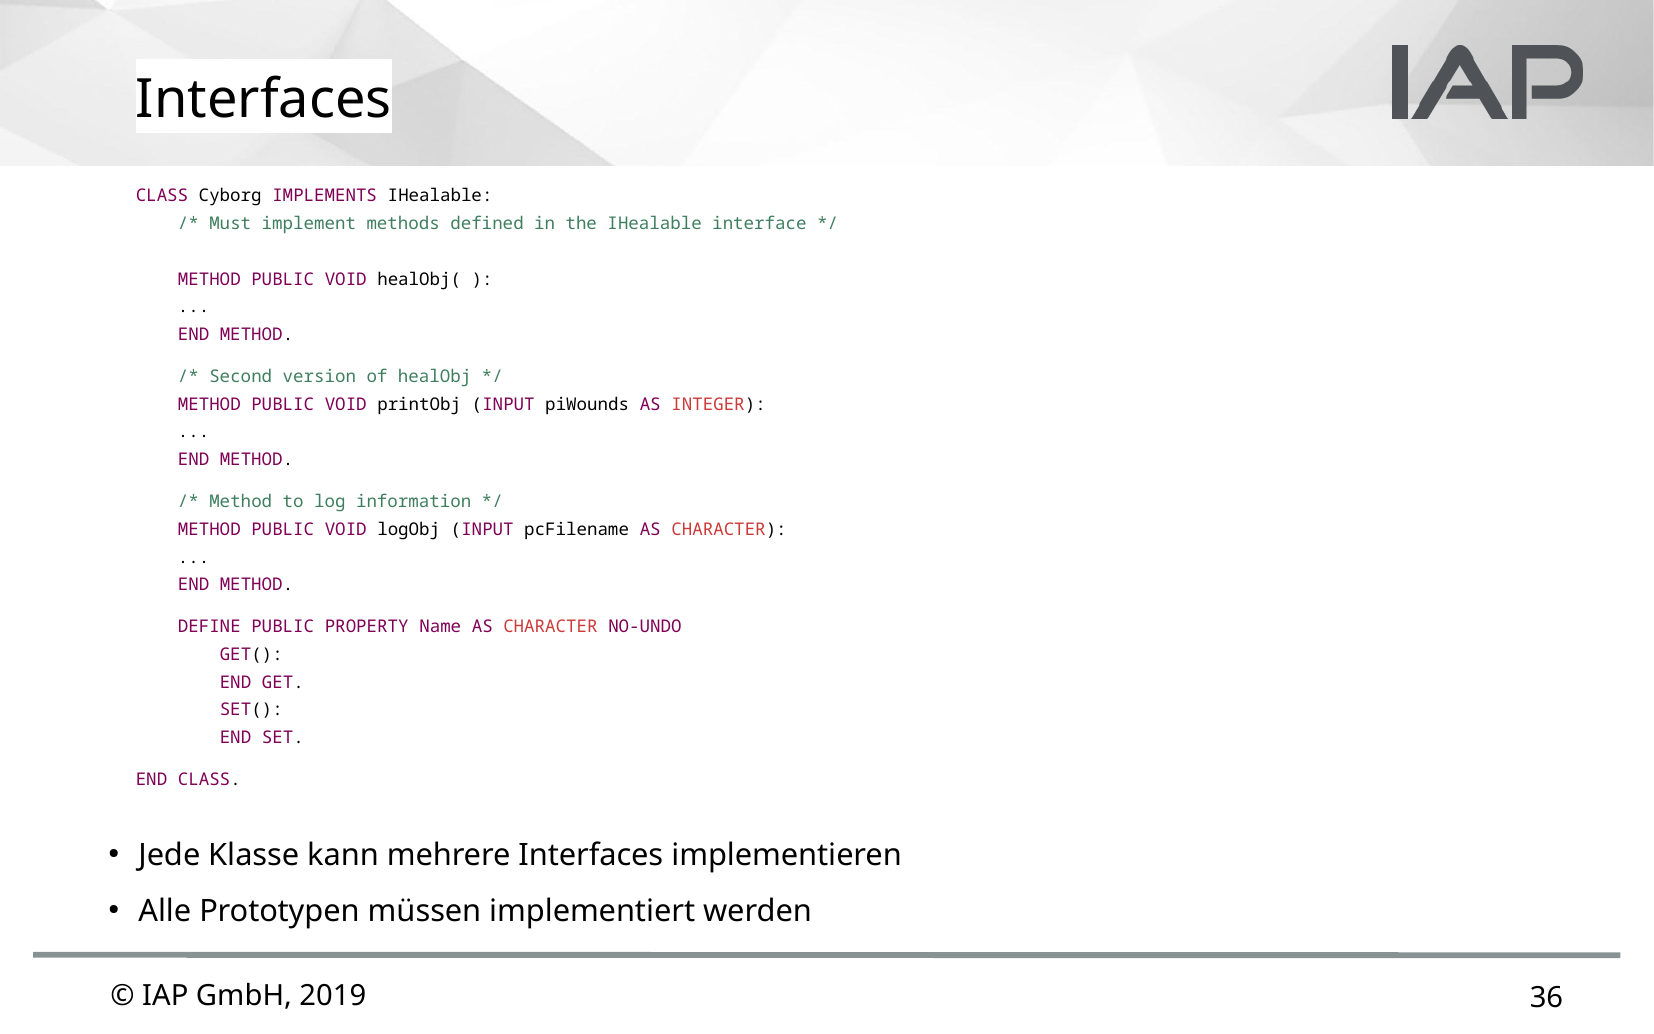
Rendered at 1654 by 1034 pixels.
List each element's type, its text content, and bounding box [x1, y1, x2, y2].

list CLASS Cyborg IMPLEMENTS IHealable: /* Must implement methods defined in the IHealable interface */ METHOD PUBLIC VOID healObj( ): ... END METHOD. /* Second version of healObj */ METHOD PUBLIC VOID printObj (INPUT piWounds AS INTEGER): ... END METHOD. /* Method to log information */ METHOD PUBLIC VOID logObj (INPUT pcFilename AS CHARACTER): ... END METHOD. DEFINE PUBLIC PROPERTY Name AS CHARACTER NO-UNDO GET(): END GET. SET(): END SET. END CLASS. [135, 183, 1624, 804]
list Jede Klasse kann mehrere Interfaces implementieren Alle Prototypen müssen implementiert werden [94, 826, 1583, 934]
picture [0, 0, 1654, 166]
title Interfaces [135, 41, 1264, 152]
